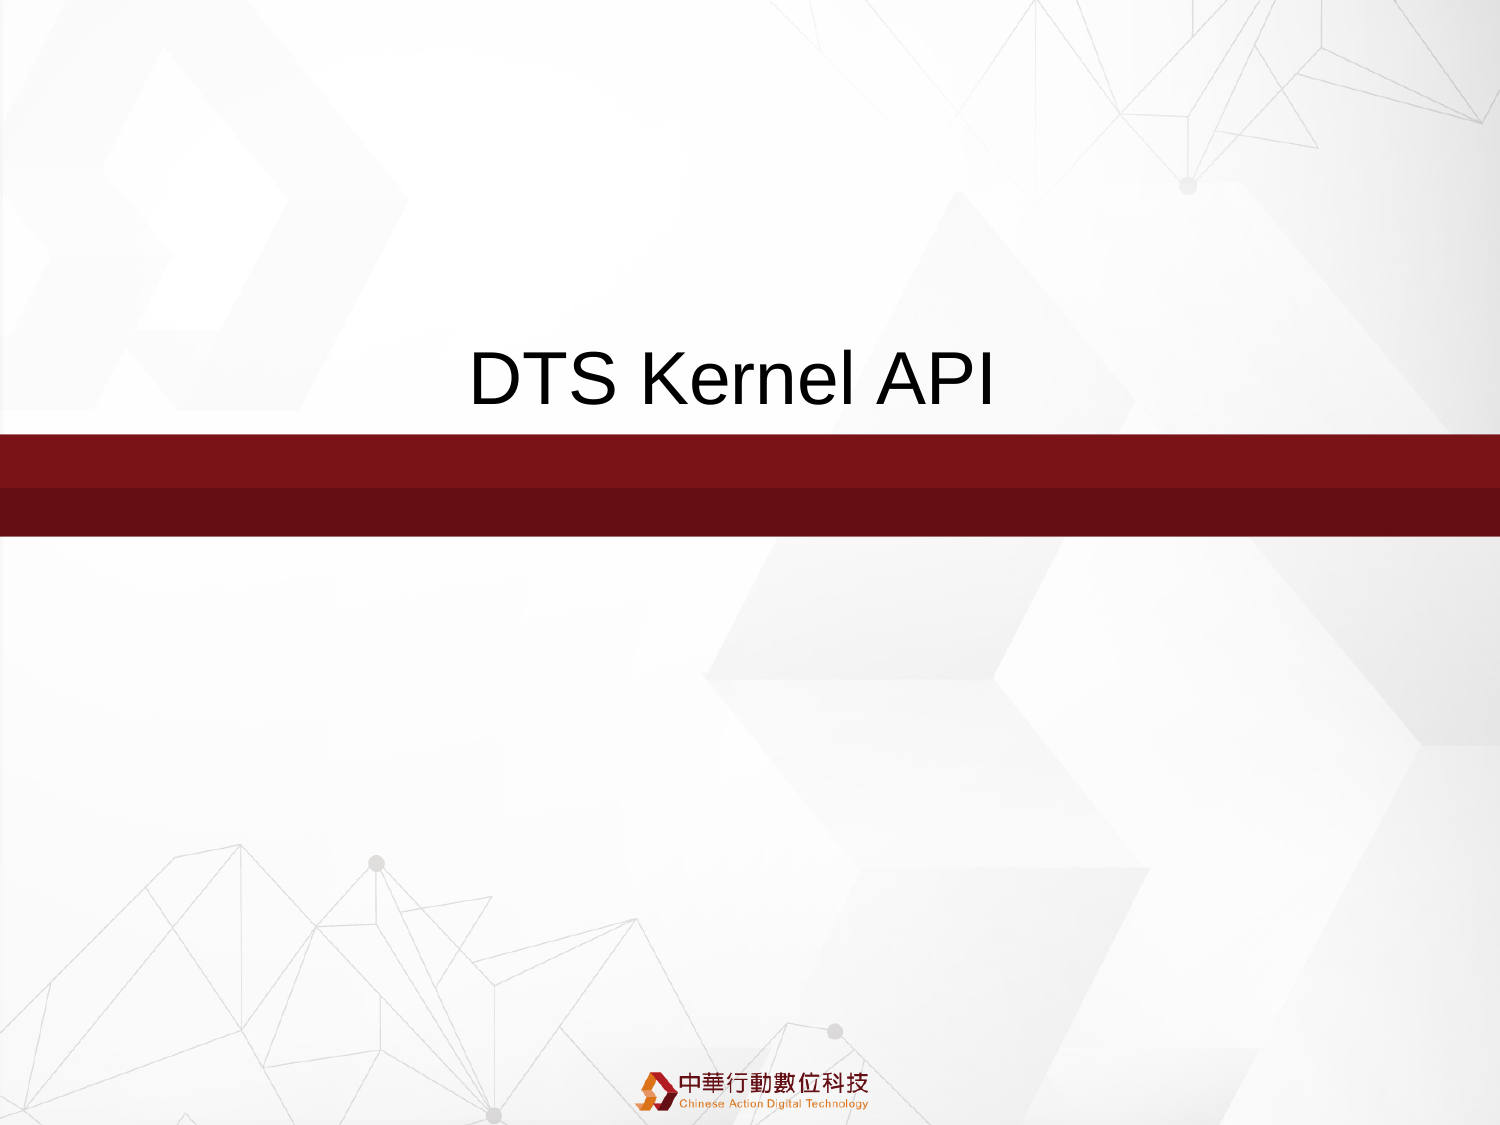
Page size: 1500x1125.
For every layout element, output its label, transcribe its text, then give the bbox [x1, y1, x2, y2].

picture [0, 0, 1500, 1125]
title DTS Kernel API [45, 322, 1396, 511]
